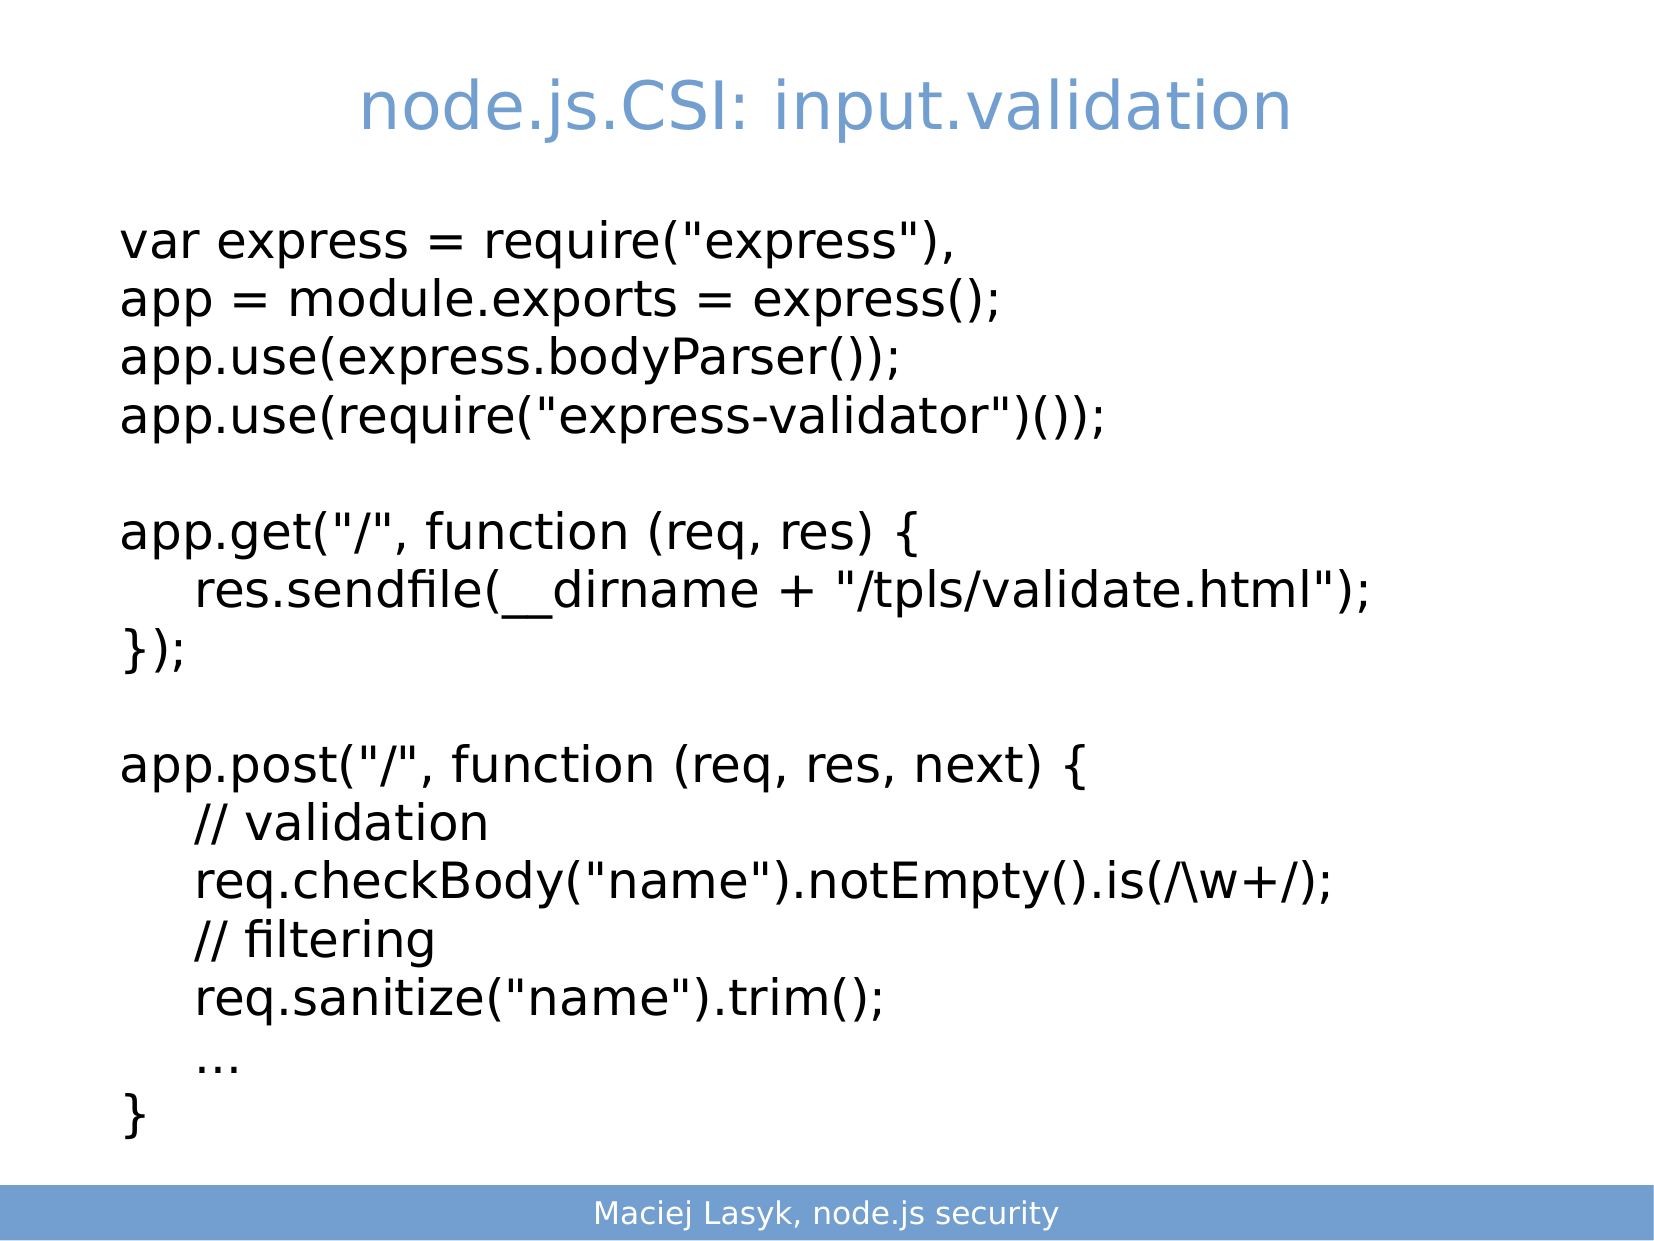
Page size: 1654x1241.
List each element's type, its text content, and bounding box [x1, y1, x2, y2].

text_box [0, 1185, 1654, 1241]
text_box Maciej Lasyk, node.js security [578, 1188, 1076, 1240]
text_box var express = require("express"), app = module.exports = express(); app.use(express.bodyParser()); app.use(require("express-validator")()); app.get("/", function (req, res) { res.sendfile(__dirname + "/tpls/validate.html"); }); app.post("/", function (req, res, next) { // validation req.checkBody("name").notEmpty().is(/\w+/); // filtering req.sanitize("name").trim(); ... } [105, 204, 1387, 1152]
text_box node.js.CSI: input.validation [344, 60, 1310, 153]
